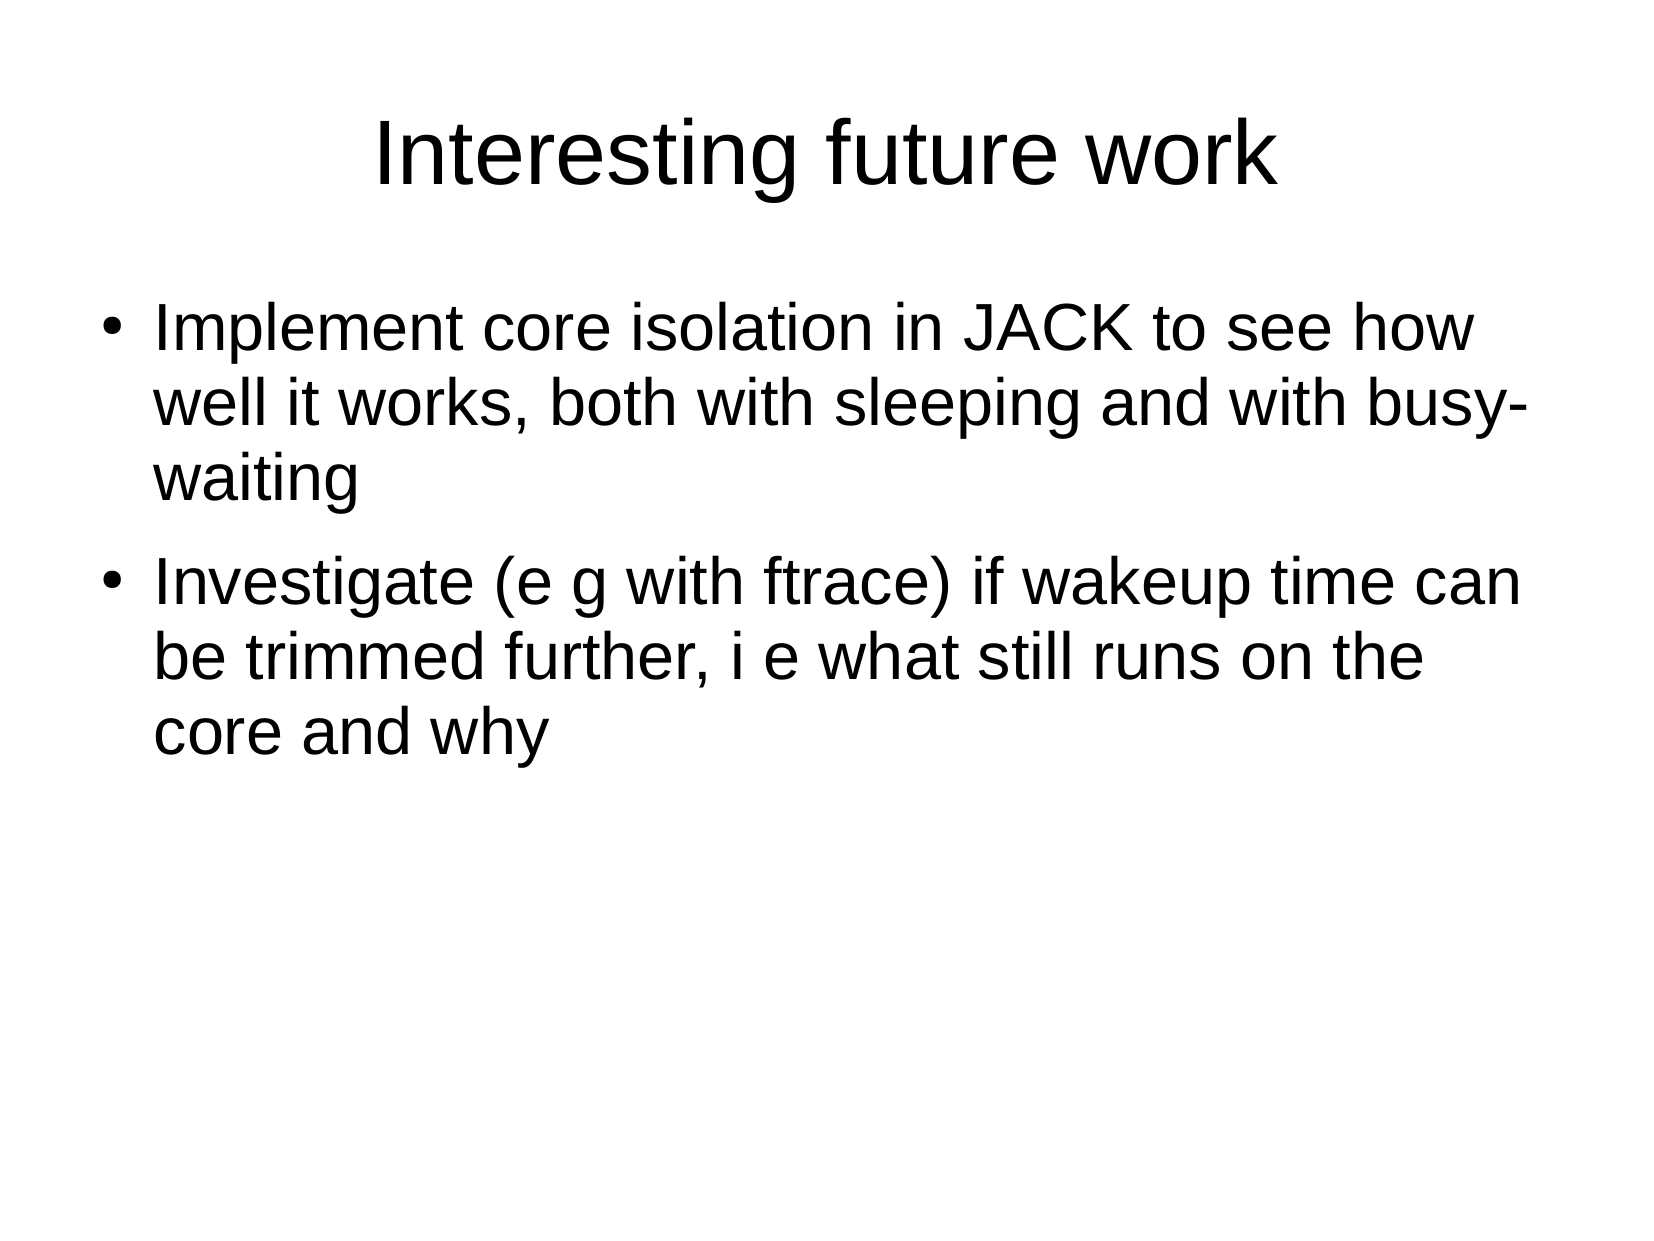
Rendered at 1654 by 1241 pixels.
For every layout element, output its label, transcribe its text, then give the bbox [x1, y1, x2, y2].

list Implement core isolation in JACK to see how well it works, both with sleeping and with busy-waiting Investigate (e g with ftrace) if wakeup time can be trimmed further, i e what still runs on the core and why [82, 290, 1571, 1010]
title Interesting future work [82, 49, 1571, 257]
